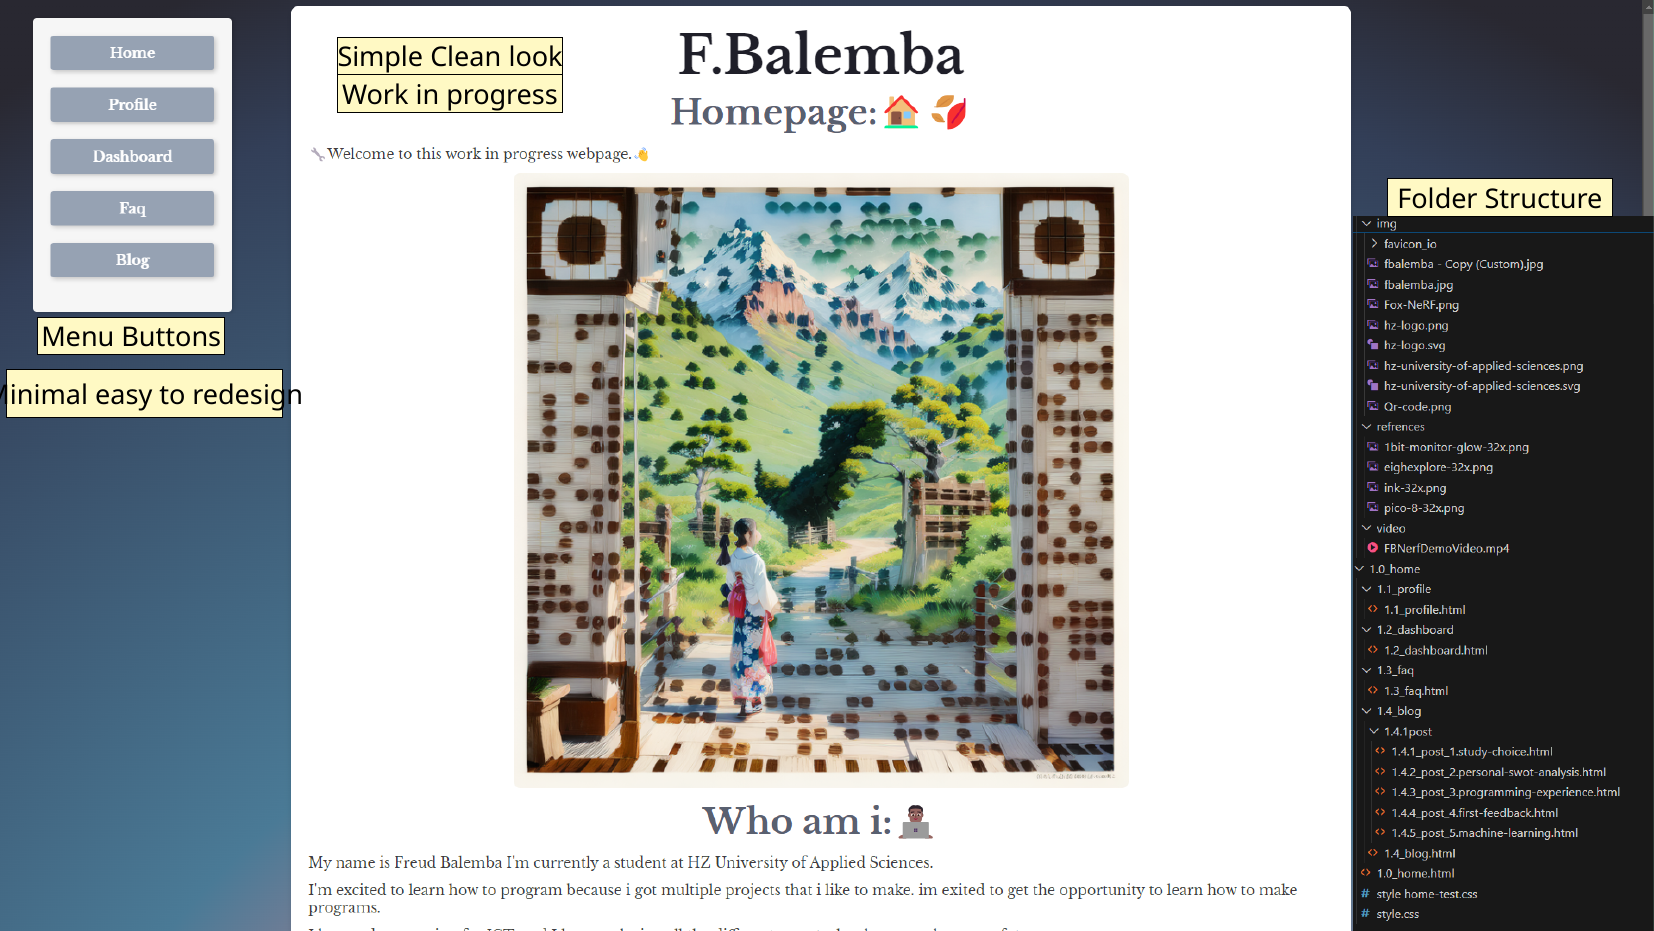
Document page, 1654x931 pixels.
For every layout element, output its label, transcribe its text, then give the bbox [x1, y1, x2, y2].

text_box Minimal easy to redesign [6, 369, 283, 418]
text_box Folder Structure [1387, 178, 1613, 217]
text_box Simple Clean look [337, 37, 563, 74]
text_box Menu Buttons [37, 317, 225, 355]
text_box Work in progress [337, 74, 563, 113]
picture [0, 0, 1654, 931]
